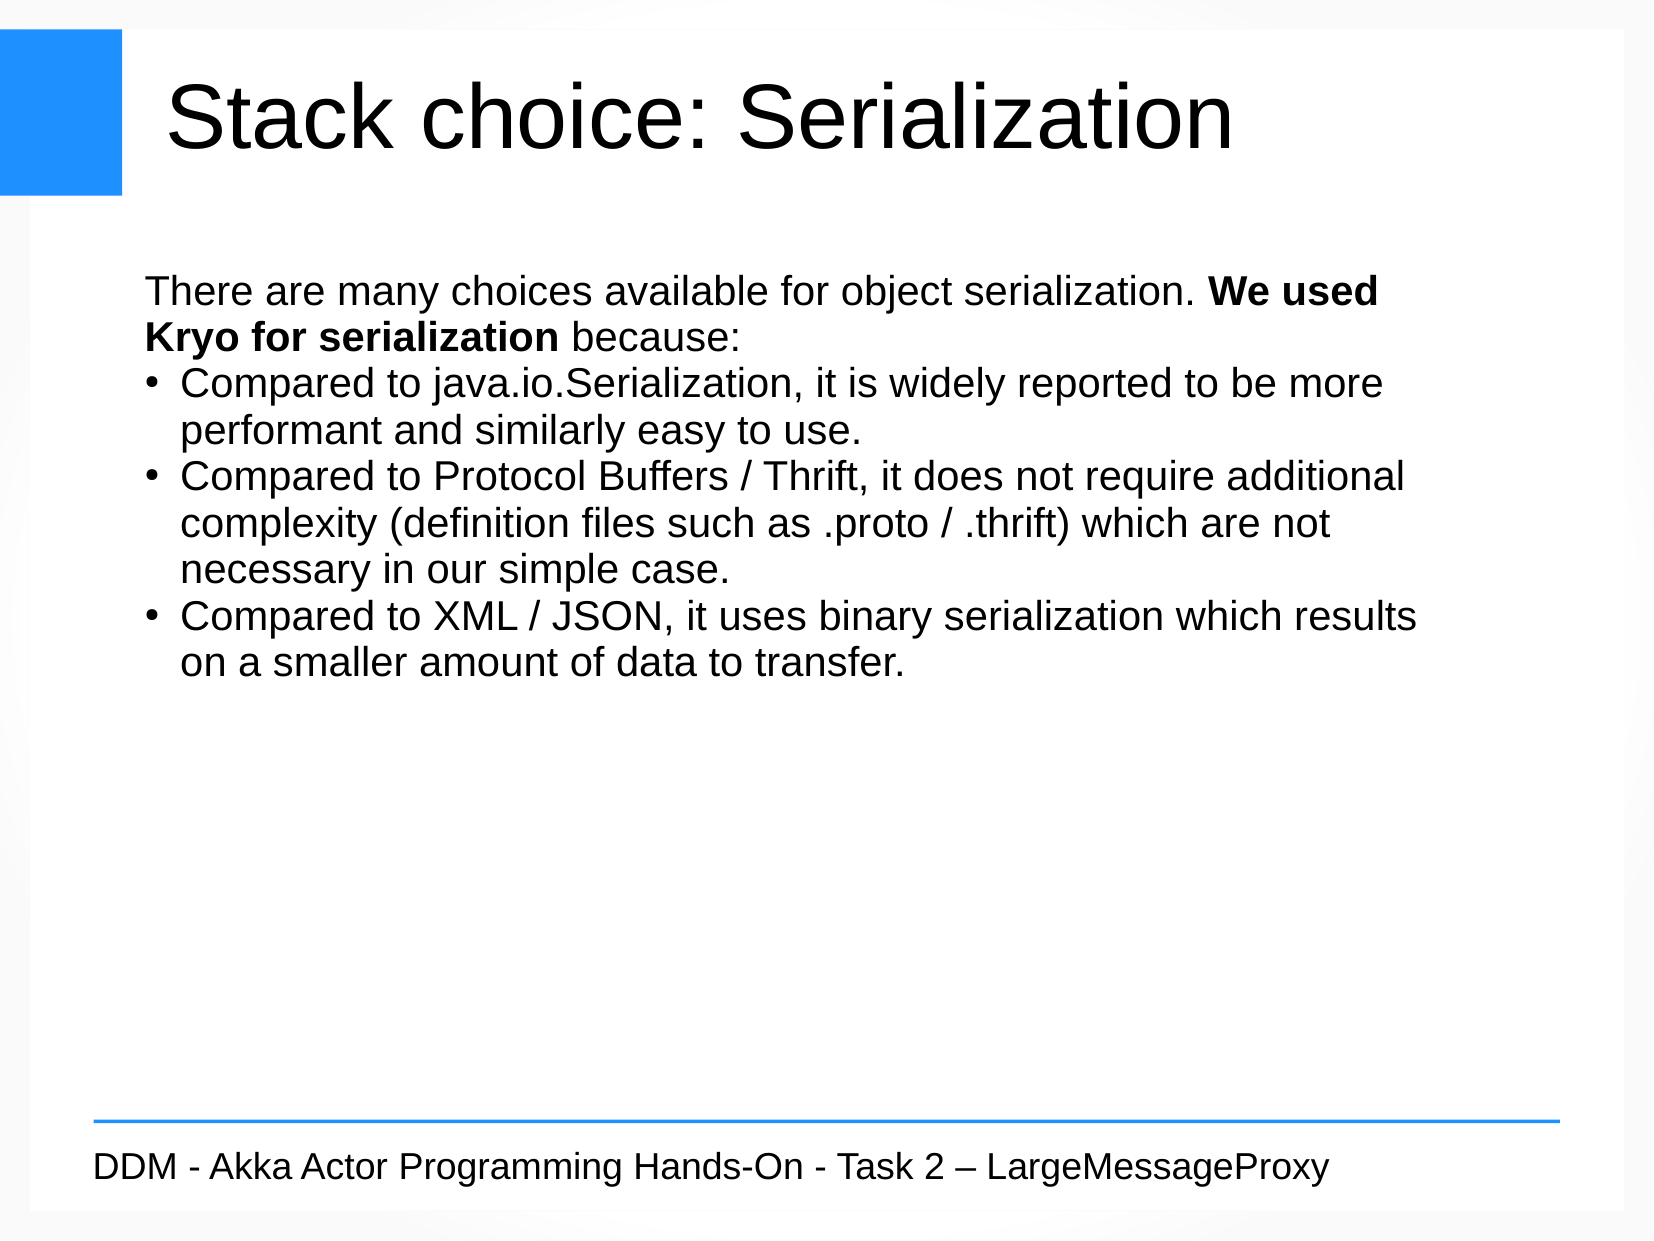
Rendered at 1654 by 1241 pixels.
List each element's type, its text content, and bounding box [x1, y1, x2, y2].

text_box There are many choices available for object serialization. We used Kryo for serialization because: Compared to java.io.Serialization, it is widely reported to be more performant and similarly easy to use. Compared to Protocol Buffers / Thrift, it does not require additional complexity (definition files such as .proto / .thrift) which are not necessary in our simple case. Compared to XML / JSON, it uses binary serialization which results on a smaller amount of data to transfer. [129, 259, 1453, 698]
title Stack choice: Serialization [165, 13, 1524, 221]
text_box DDM - Akka Actor Programming Hands-On - Task 2 – LargeMessageProxy [77, 1138, 1512, 1195]
